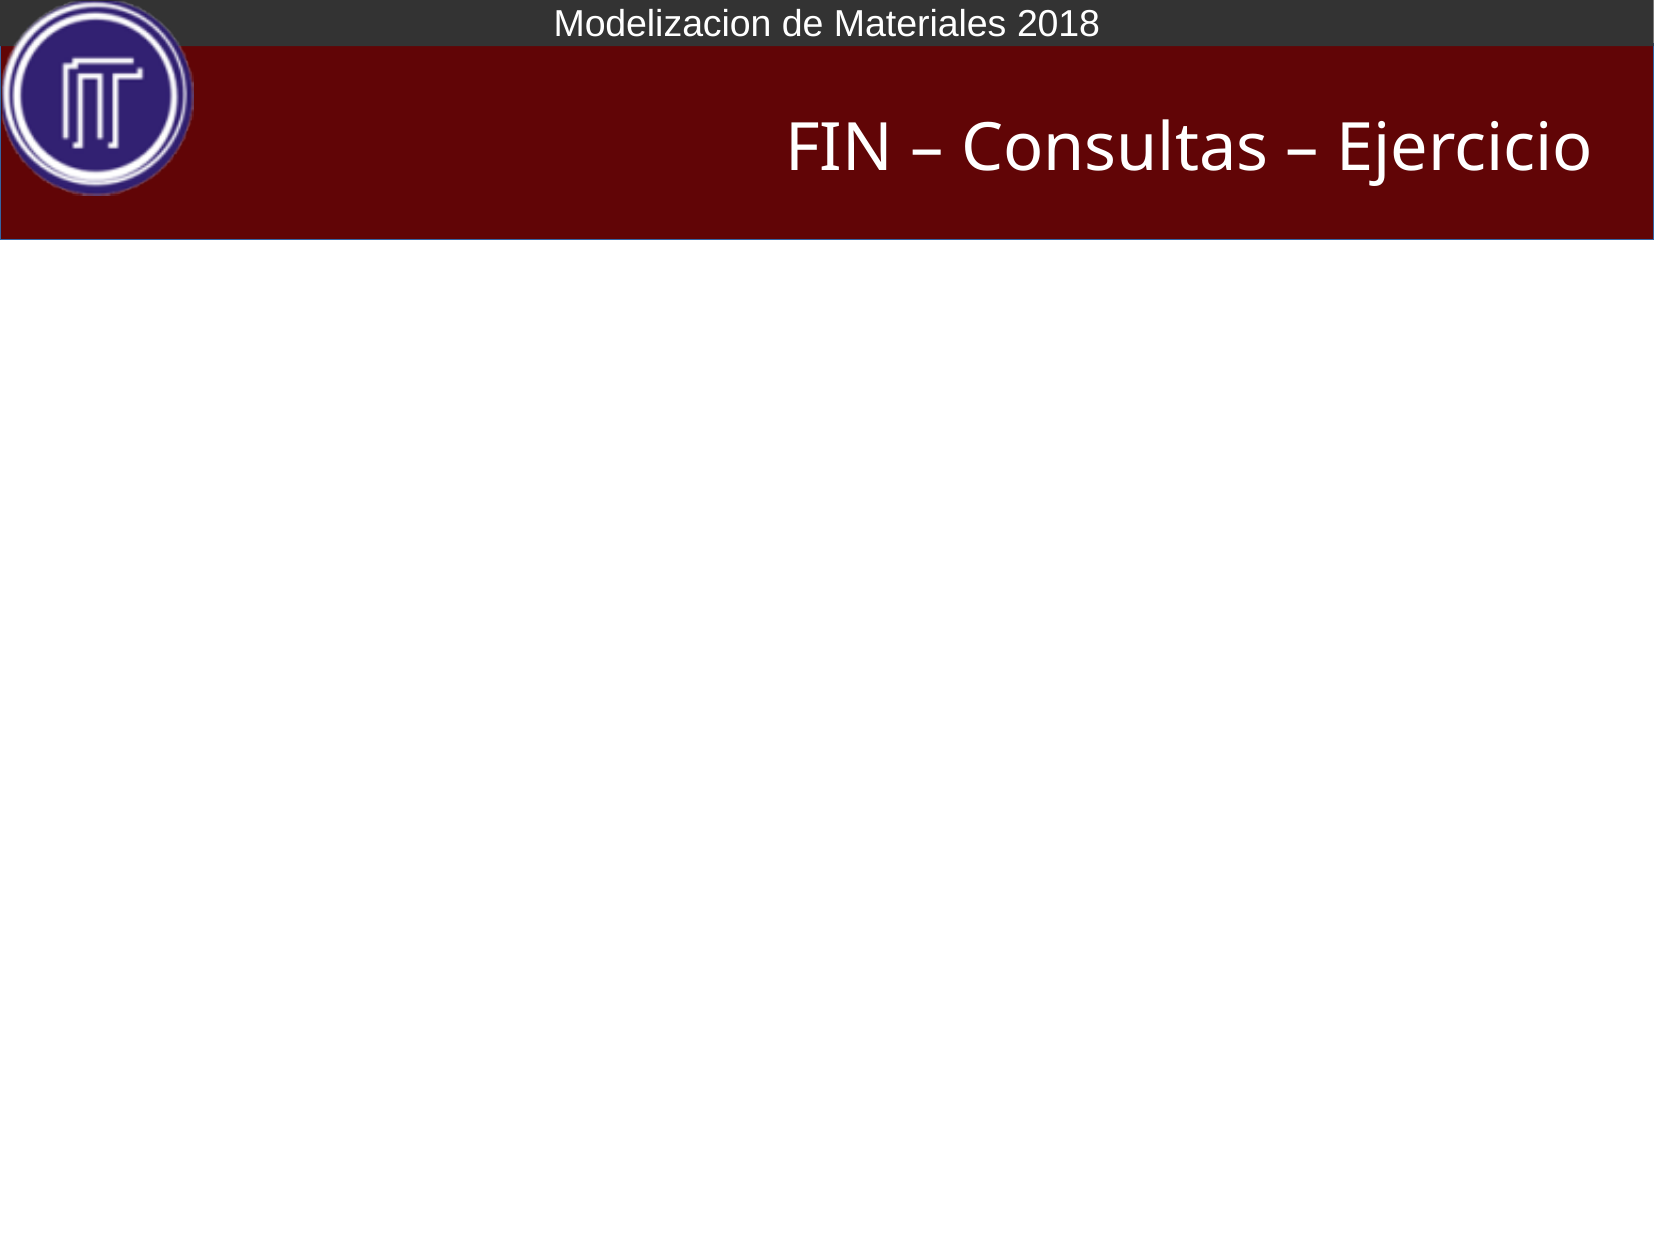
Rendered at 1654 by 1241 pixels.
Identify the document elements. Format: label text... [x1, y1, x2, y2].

title FIN – Consultas – Ejercicio [41, 70, 1654, 218]
picture [0, 0, 194, 196]
